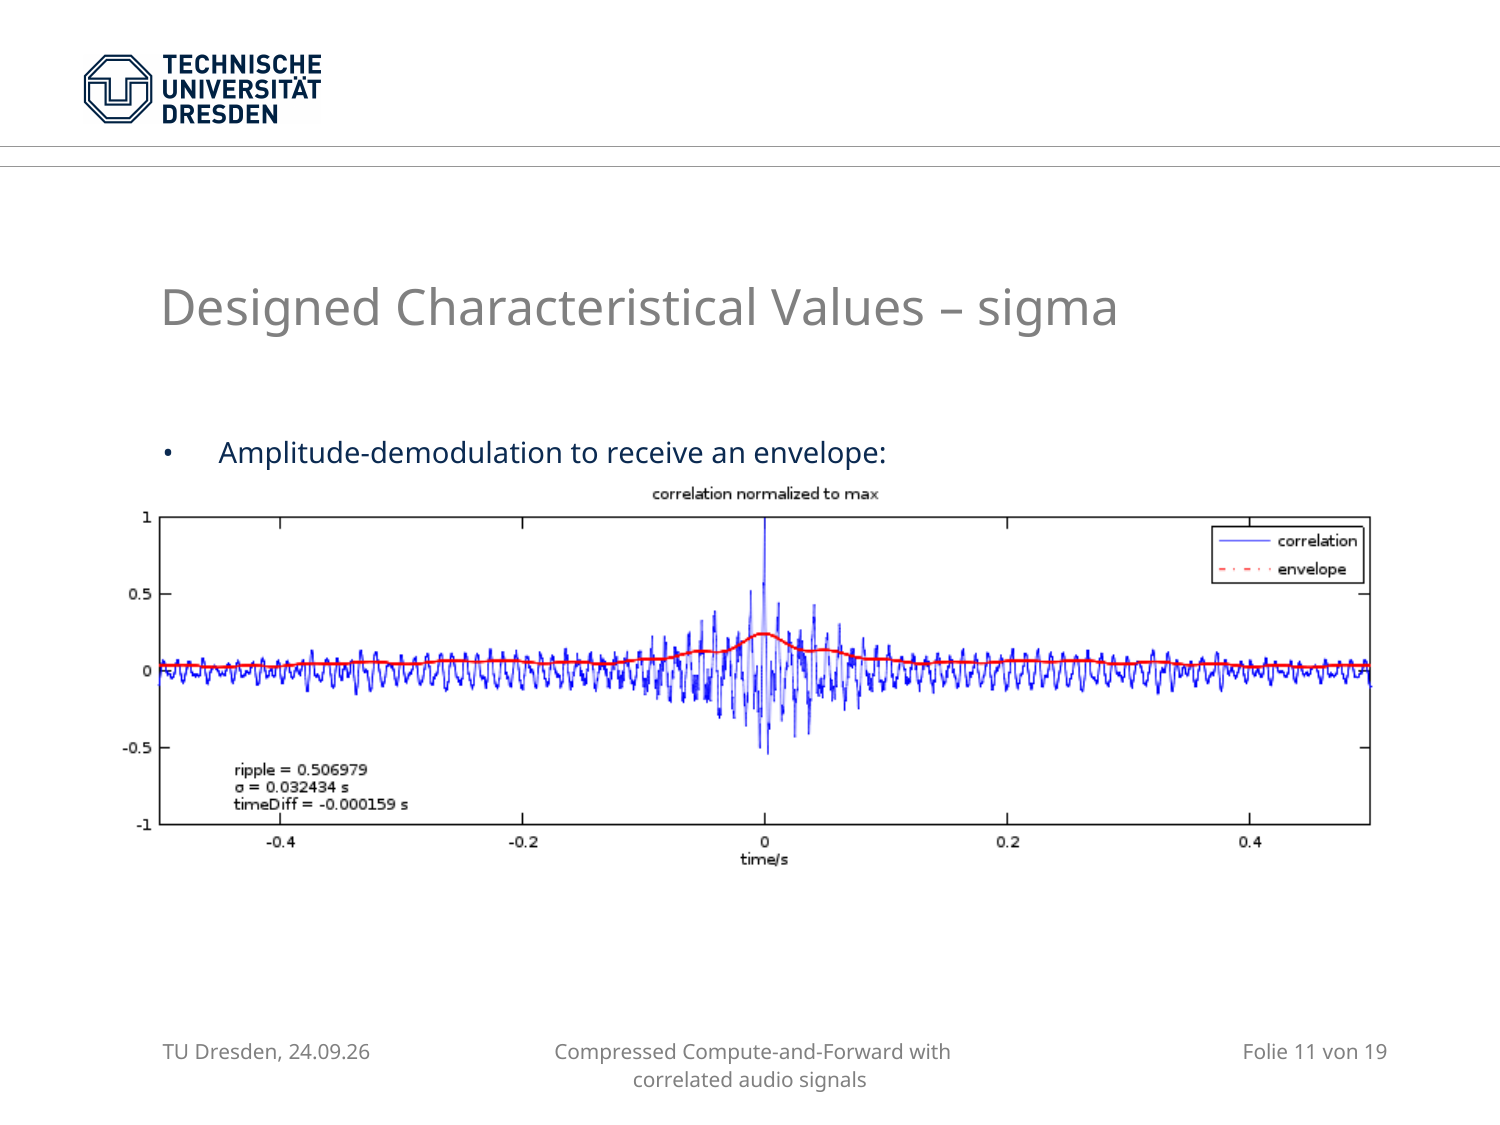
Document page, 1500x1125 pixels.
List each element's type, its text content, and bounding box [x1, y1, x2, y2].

picture [106, 479, 1418, 879]
list Amplitude-demodulation to receive an envelope: [162, 879, 1388, 1093]
title Designed Characteristical Values – sigma [160, 238, 1392, 374]
picture [83, 54, 321, 124]
list Amplitude-demodulation to receive an envelope: [162, 425, 1388, 479]
